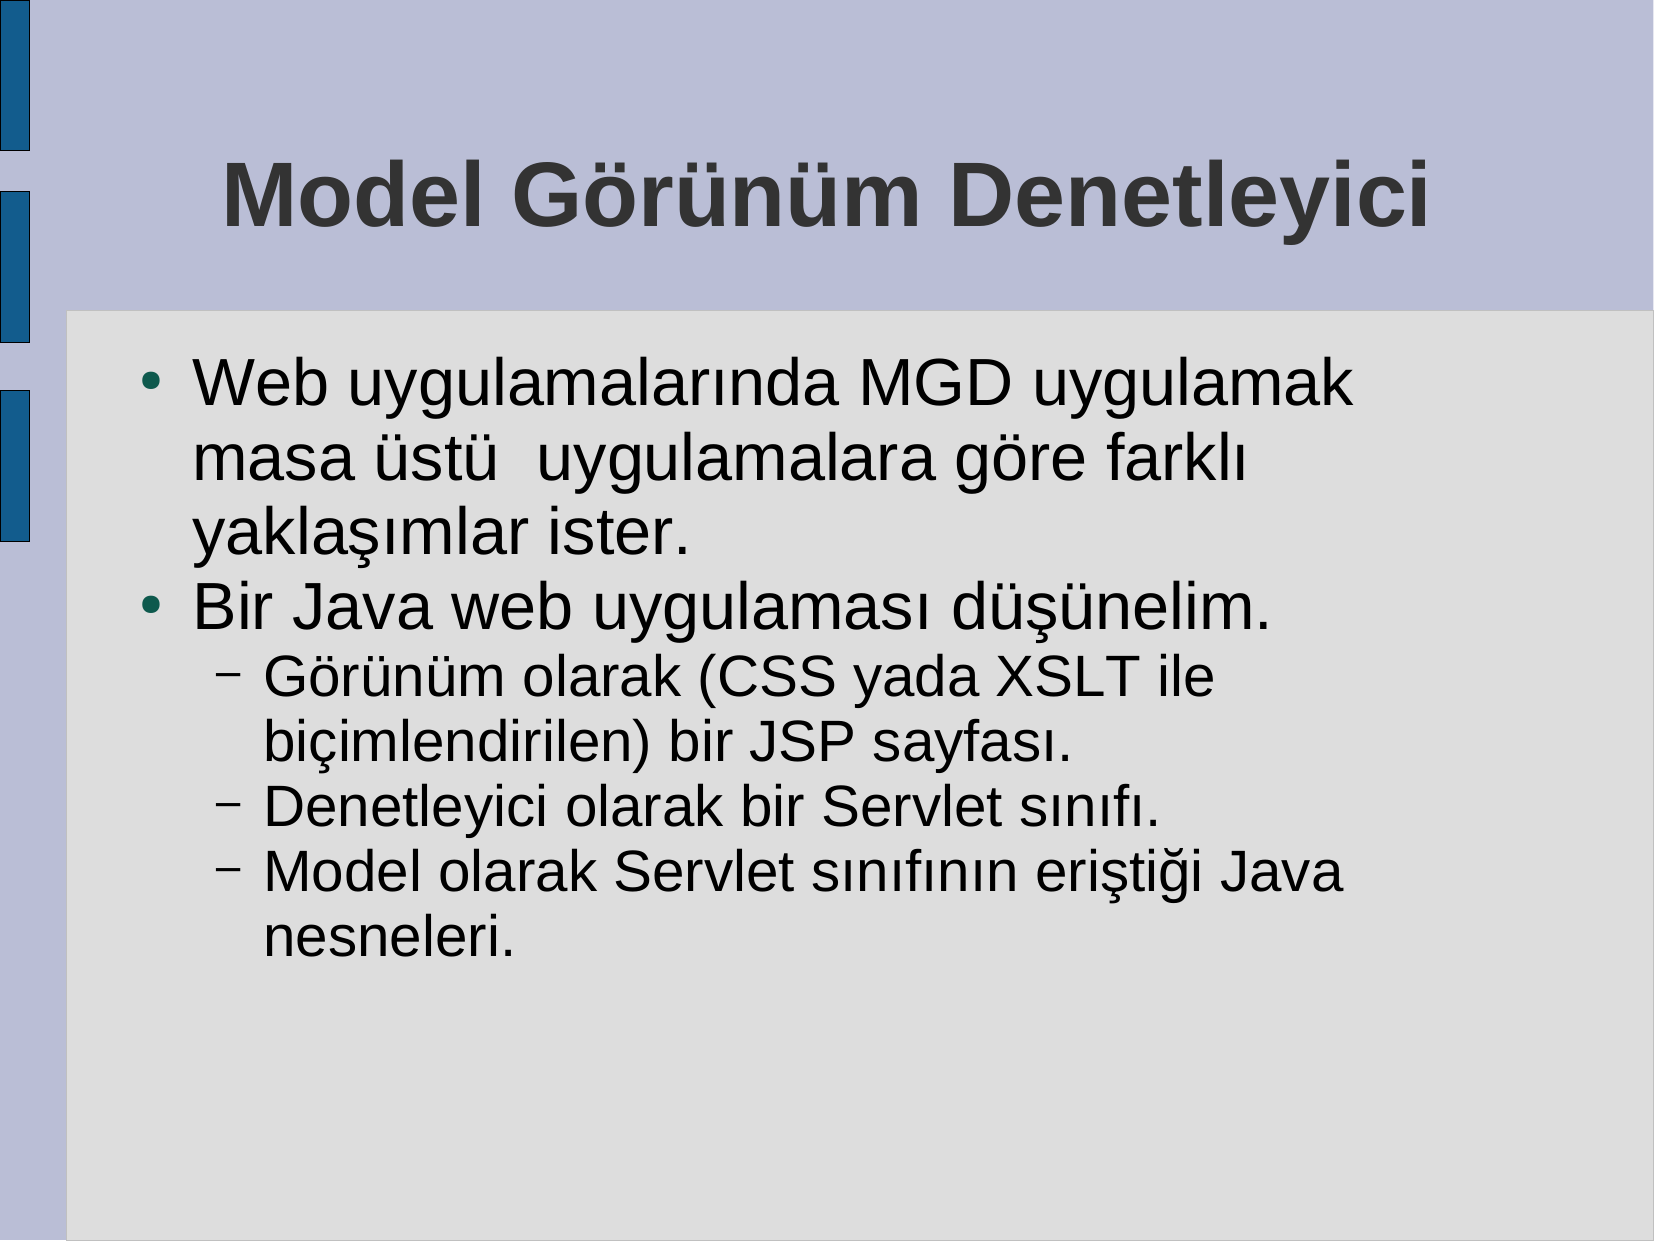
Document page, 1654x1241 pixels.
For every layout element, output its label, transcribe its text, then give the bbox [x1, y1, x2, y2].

list Web uygulamalarında MGD uygulamak masa üstü uygulamalara göre farklı yaklaşımlar ister. Bir Java web uygulaması düşünelim. Görünüm olarak (CSS yada XSLT ile biçimlendirilen) bir JSP sayfası. Denetleyici olarak bir Servlet sınıfı. Model olarak Servlet sınıfının eriştiği Java nesneleri. [121, 344, 1534, 1127]
title Model Görünüm Denetleyici [121, 91, 1534, 299]
